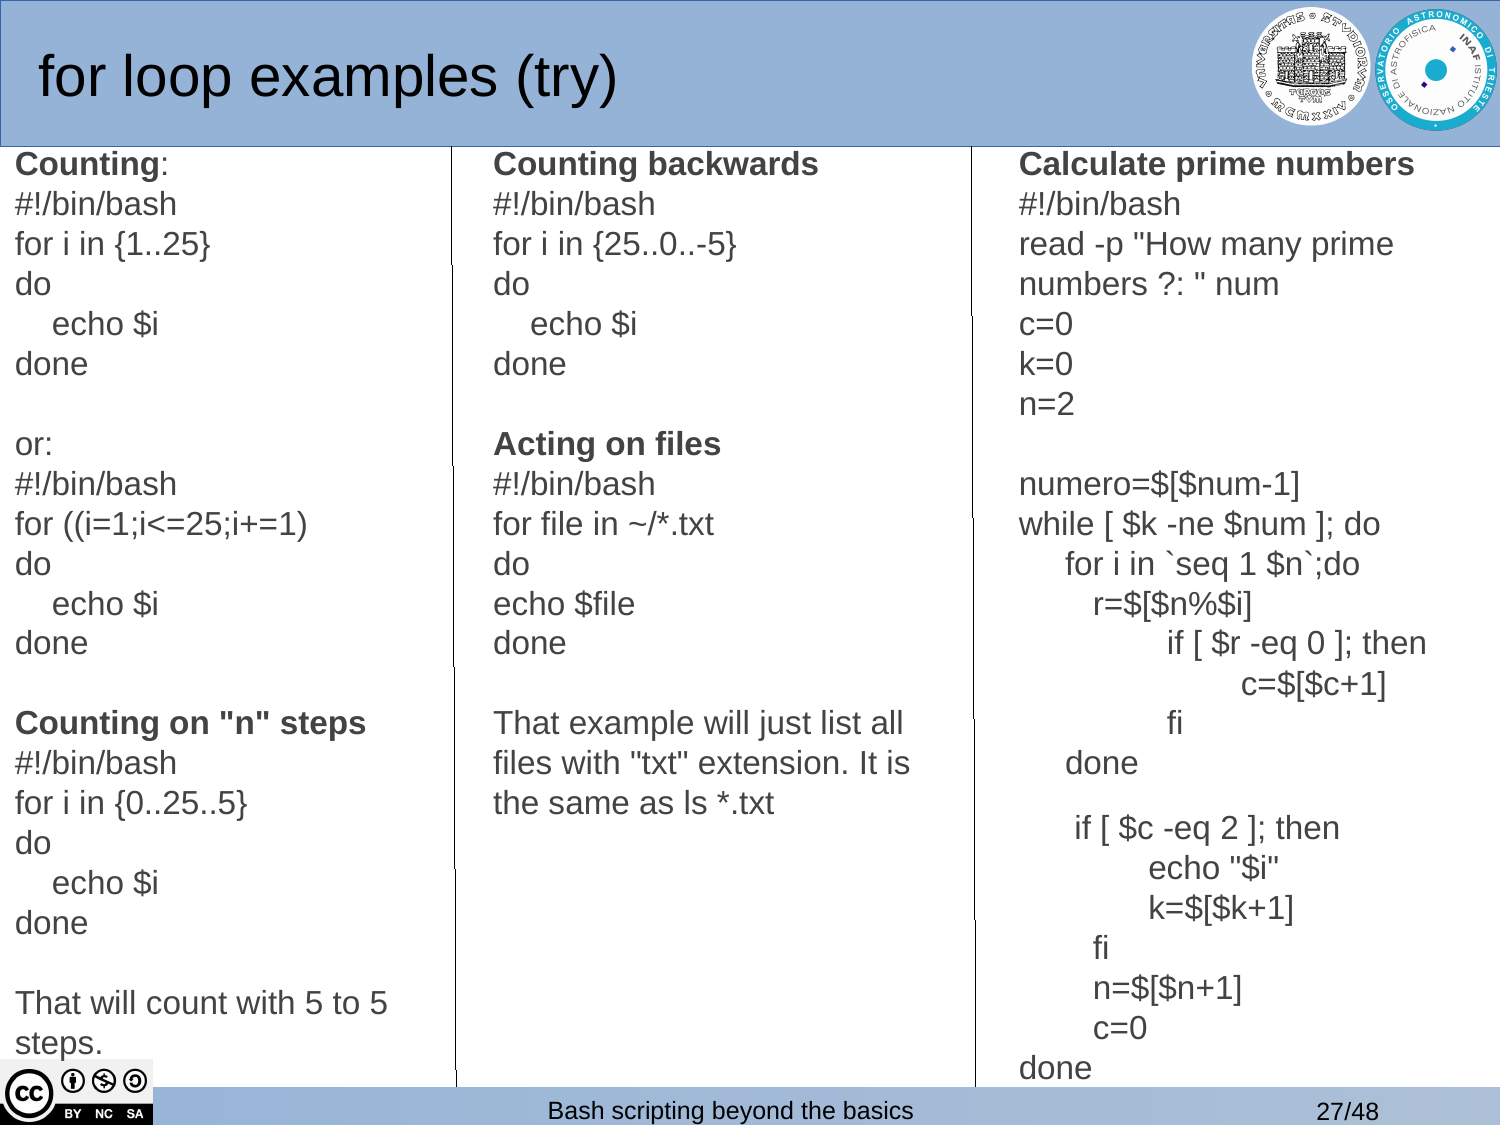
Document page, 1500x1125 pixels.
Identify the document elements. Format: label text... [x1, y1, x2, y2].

picture [0, 1081, 153, 1125]
list Counting: #!/bin/bash for i in {1..25} do echo $i done or: #!/bin/bash for ((i=1;i<=25;i+=1) do echo $i done Counting on "n" steps #!/bin/bash for i in {0..25..5} do echo $i done That will count with 5 to 5 steps. [0, 134, 478, 1081]
list Calculate prime numbers #!/bin/bash read -p "How many prime numbers ?: " num c=0 k=0 n=2 numero=$[$num-1] while [ $k -ne $num ]; do for i in `seq 1 $n`;do r=$[$n%$i] if [ $r -eq 0 ]; then c=$[$c+1] fi done if [ $c -eq 2 ]; then echo "$i" k=$[$k+1] fi n=$[$n+1] c=0 done [1004, 134, 1498, 1081]
list Counting backwards #!/bin/bash for i in {25..0..-5} do echo $i done Acting on files #!/bin/bash for file in ~/*.txt do echo $file done That example will just list all files with "txt" extension. It is the same as ls *.txt [478, 134, 973, 1081]
text_box for loop examples (try) [5, 5, 1238, 141]
picture [1252, 0, 1500, 156]
